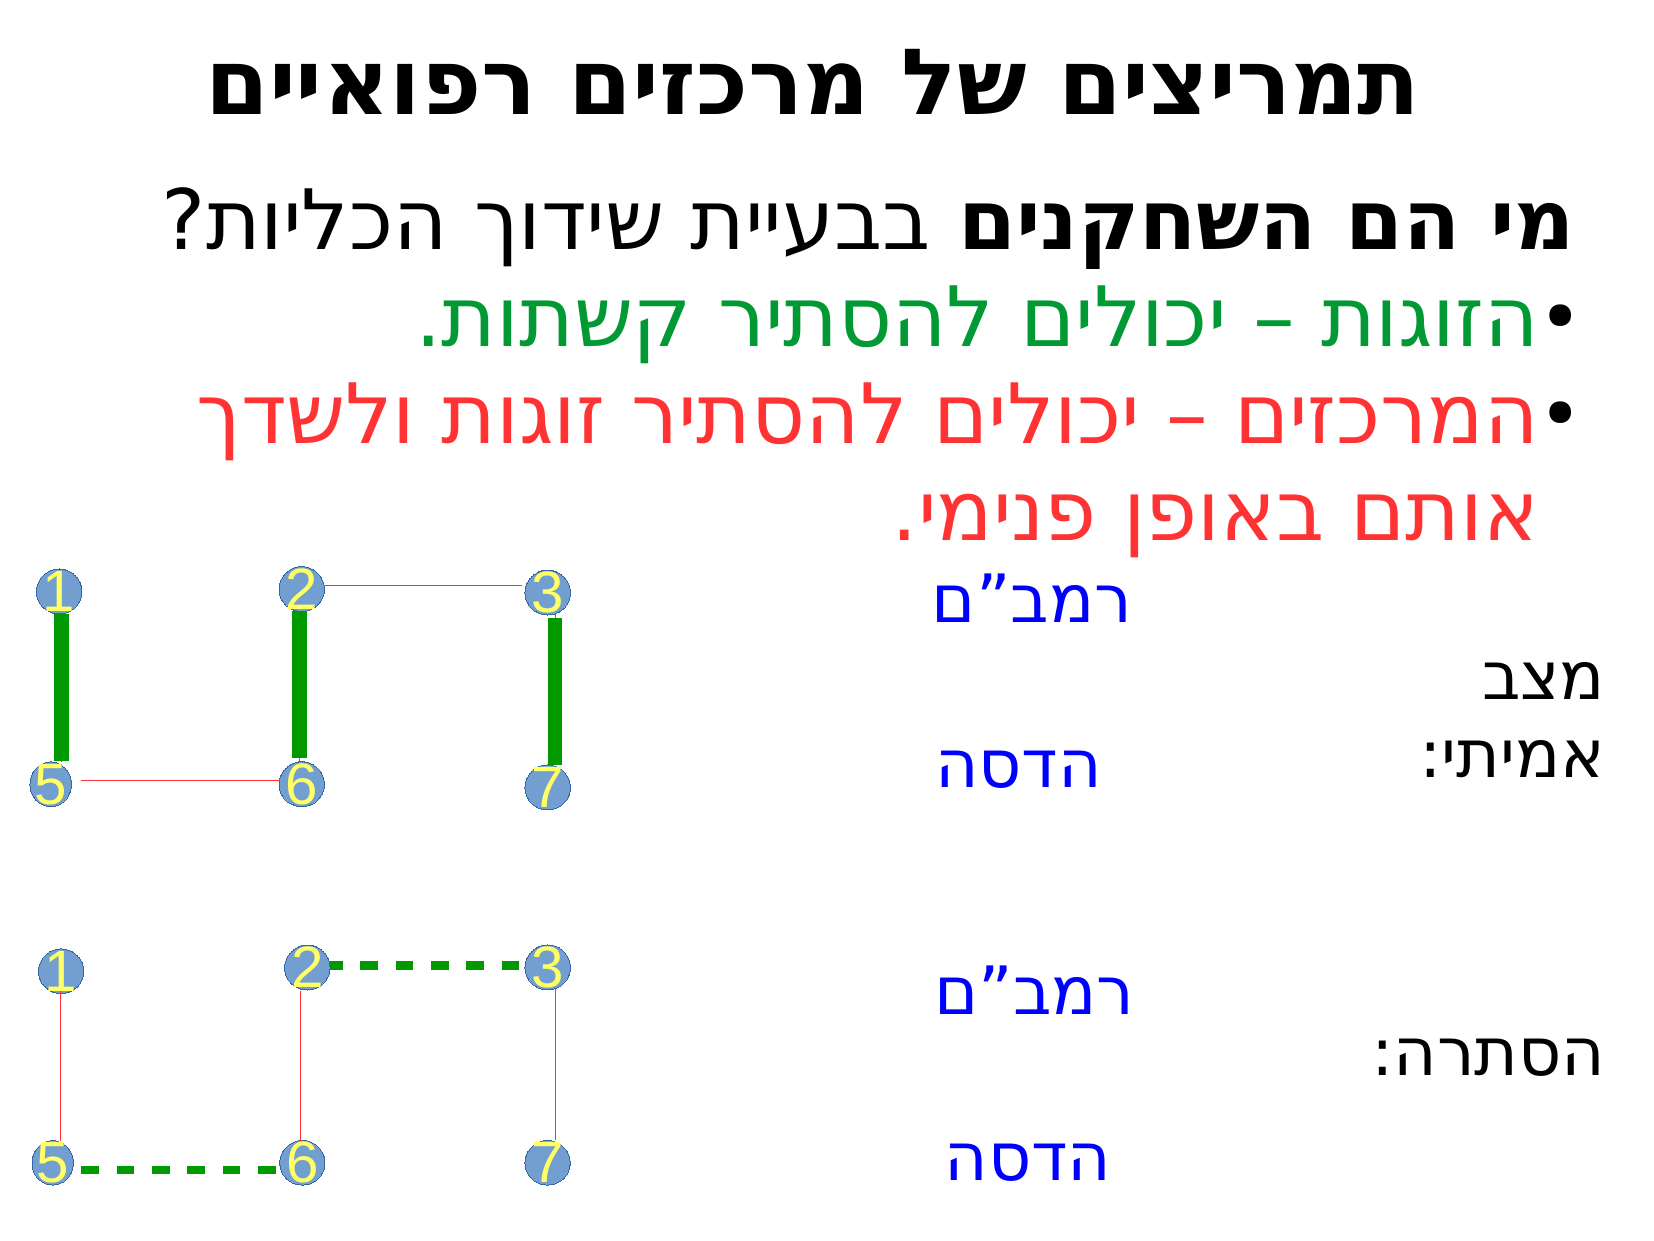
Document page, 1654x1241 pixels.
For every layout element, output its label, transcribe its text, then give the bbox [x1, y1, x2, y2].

text_box הדסה [920, 718, 1259, 807]
text_box רמב”ם [919, 945, 1261, 1034]
text_box מי הם השחקנים בבעיית שידוך הכליות? הזוגות – יכולים להסתיר קשתות. המרכזים – יכולים להסתיר זוגות ולשדך אותם באופן פנימי. [105, 165, 1591, 547]
text_box 3 [524, 944, 571, 990]
text_box 5 [32, 1144, 74, 1186]
text_box 2 [279, 566, 325, 608]
text_box 7 [524, 1144, 571, 1186]
text_box 1 [38, 948, 84, 990]
text_box 6 [279, 1140, 325, 1186]
text_box 2 [296, 987, 319, 991]
text_box 1 [36, 568, 82, 610]
text_box 2 [284, 945, 331, 986]
text_box 3 [524, 570, 571, 616]
text_box מצב אמיתי: [1290, 630, 1621, 719]
text_box 7 [524, 769, 571, 810]
text_box הדסה [930, 1111, 1268, 1201]
title תמריצים של מרכזים רפואיים [97, 0, 1531, 166]
text_box 5 [29, 765, 72, 807]
text_box רמב”ם [917, 553, 1258, 642]
text_box 6 [279, 761, 325, 807]
text_box הסתרה: [1290, 1006, 1621, 1096]
